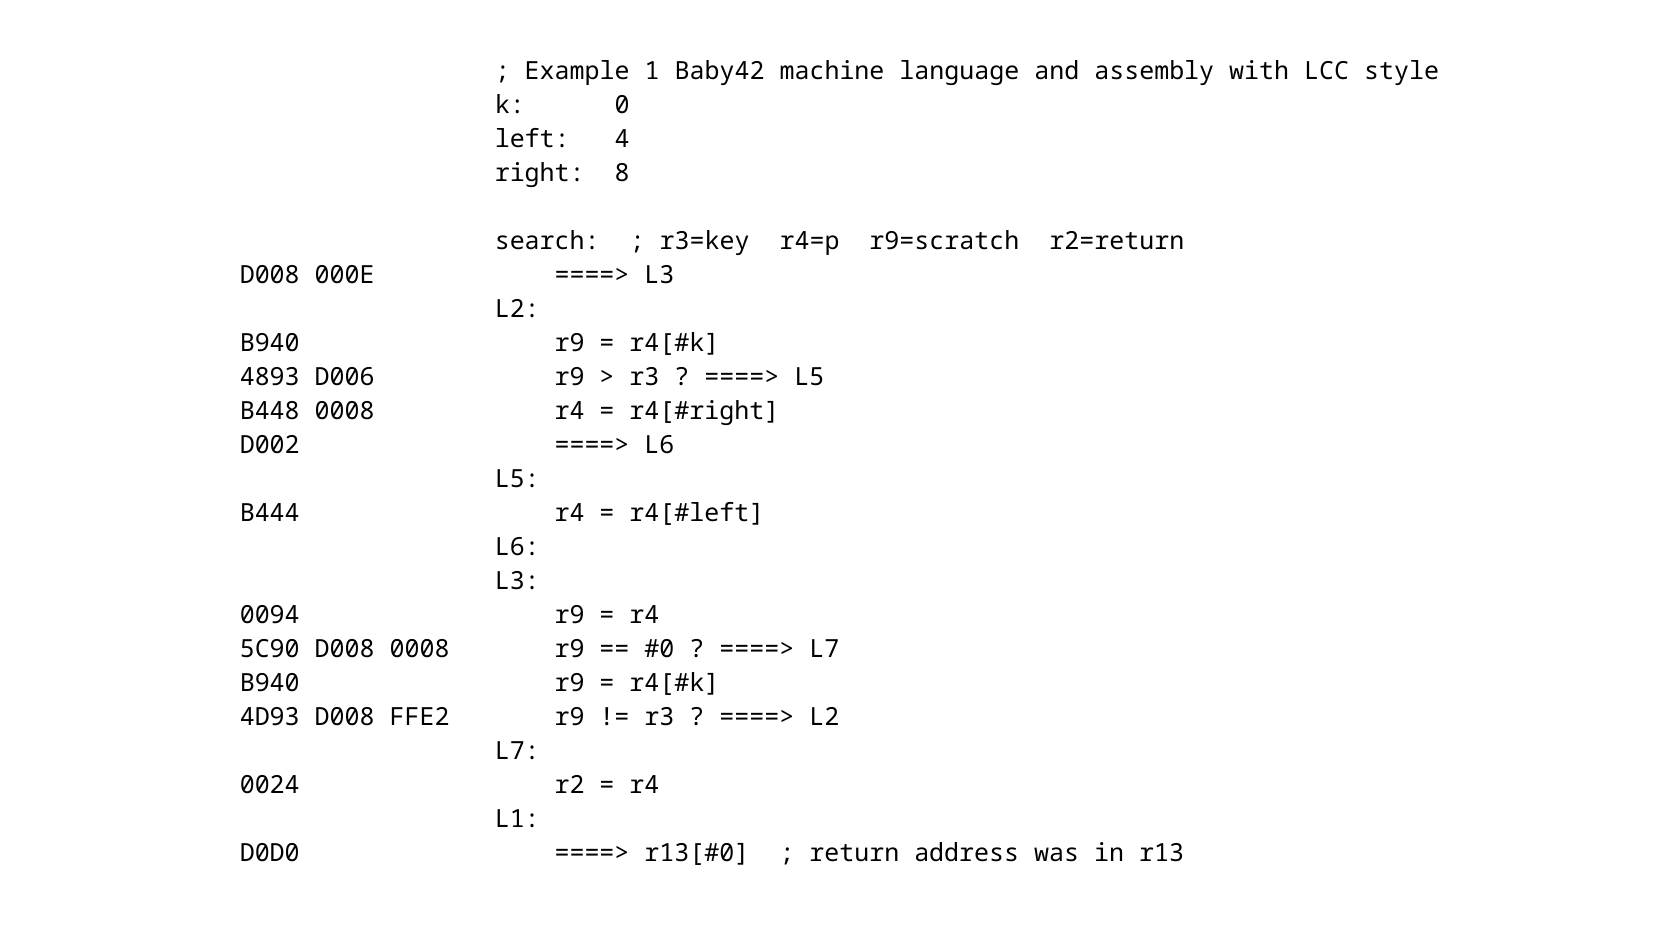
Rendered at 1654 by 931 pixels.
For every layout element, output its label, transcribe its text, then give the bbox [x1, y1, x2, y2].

text_box ; Example 1 Baby42 machine language and assembly with LCC style k: 0 left: 4 right: 8 search: ; r3=key r4=p r9=scratch r2=return D008 000E ====> L3 L2: B940 r9 = r4[#k] 4893 D006 r9 > r3 ? ====> L5 B448 0008 r4 = r4[#right] D002 ====> L6 L5: B444 r4 = r4[#left] L6: L3: 0094 r9 = r4 5C90 D008 0008 r9 == #0 ? ====> L7 B940 r9 = r4[#k] 4D93 D008 FFE2 r9 != r3 ? ====> L2 L7: 0024 r2 = r4 L1: D0D0 ====> r13[#0] ; return address was in r13 [225, 45, 1546, 892]
